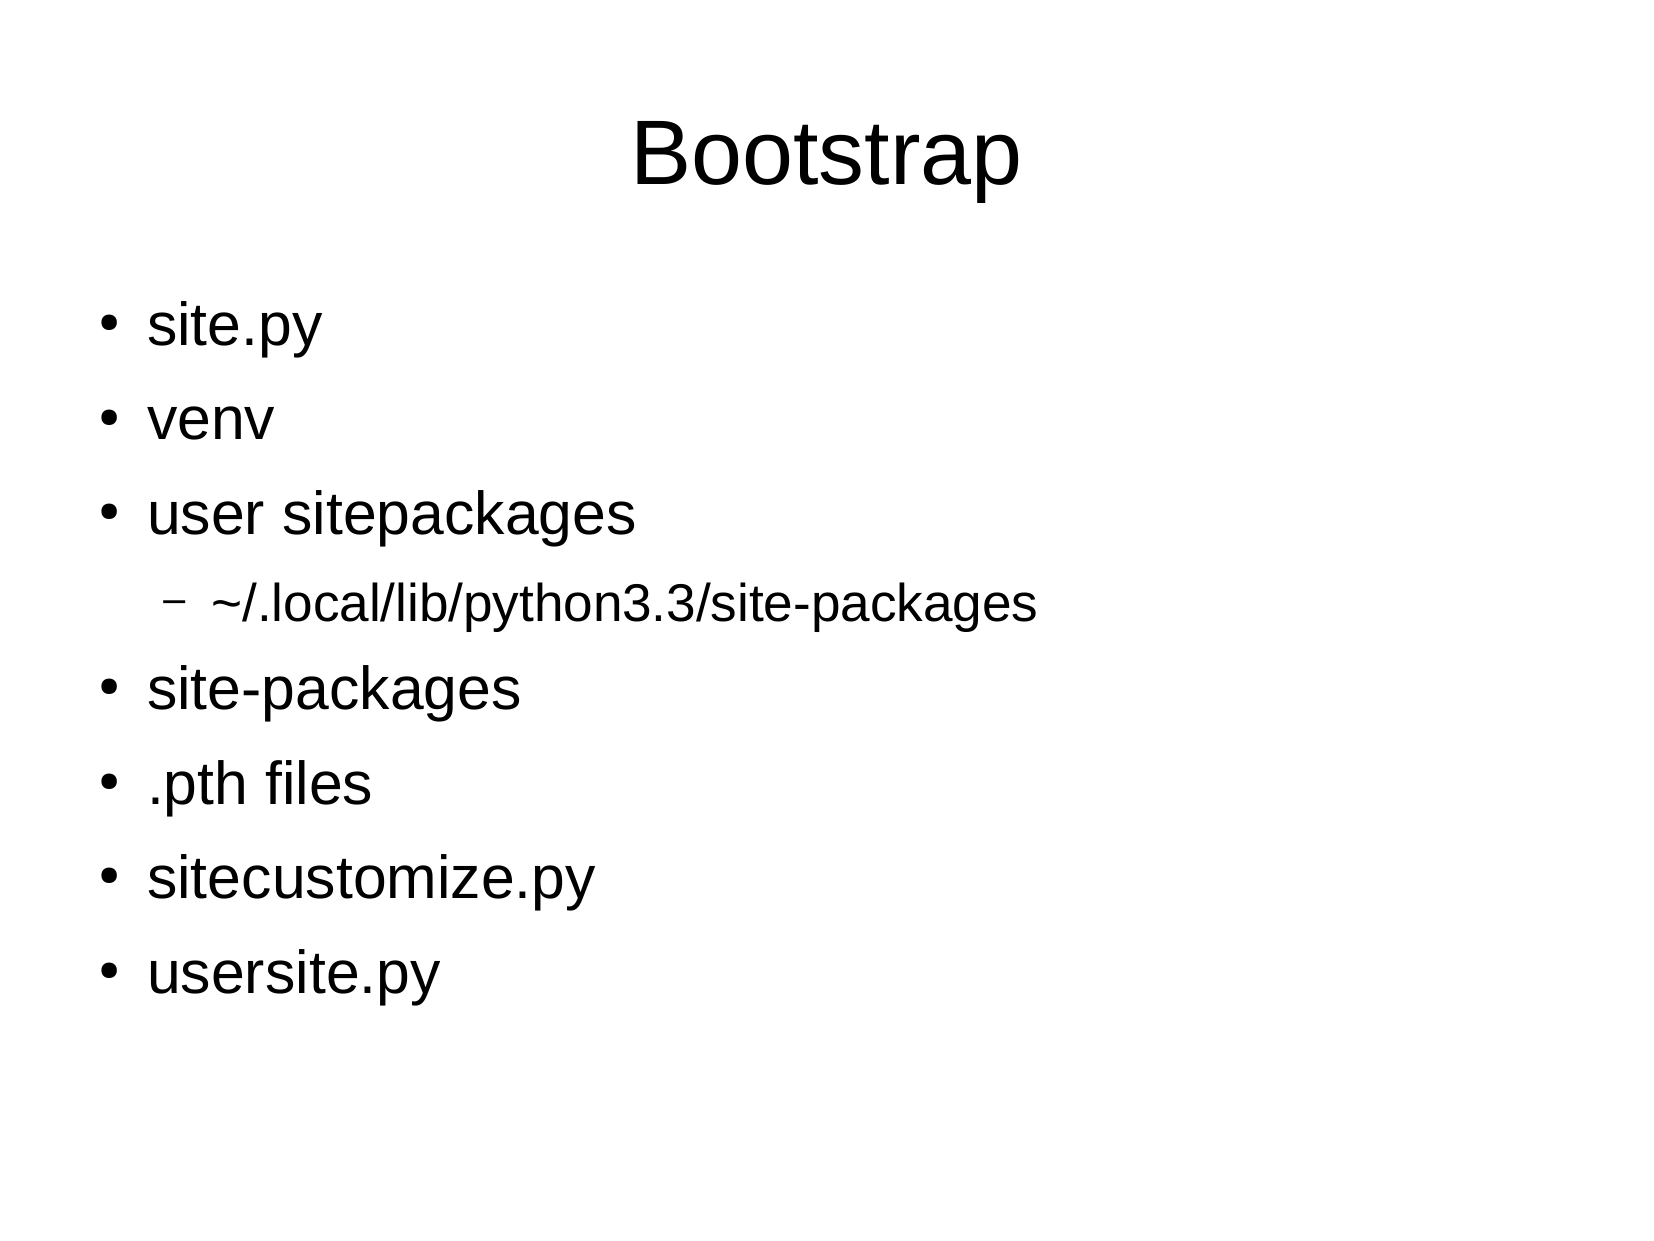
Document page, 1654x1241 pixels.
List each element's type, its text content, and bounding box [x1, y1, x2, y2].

title Bootstrap [82, 49, 1571, 257]
list site.py venv user sitepackages ~/.local/lib/python3.3/site-packages site-packages .pth files sitecustomize.py usersite.py [82, 290, 1538, 1010]
